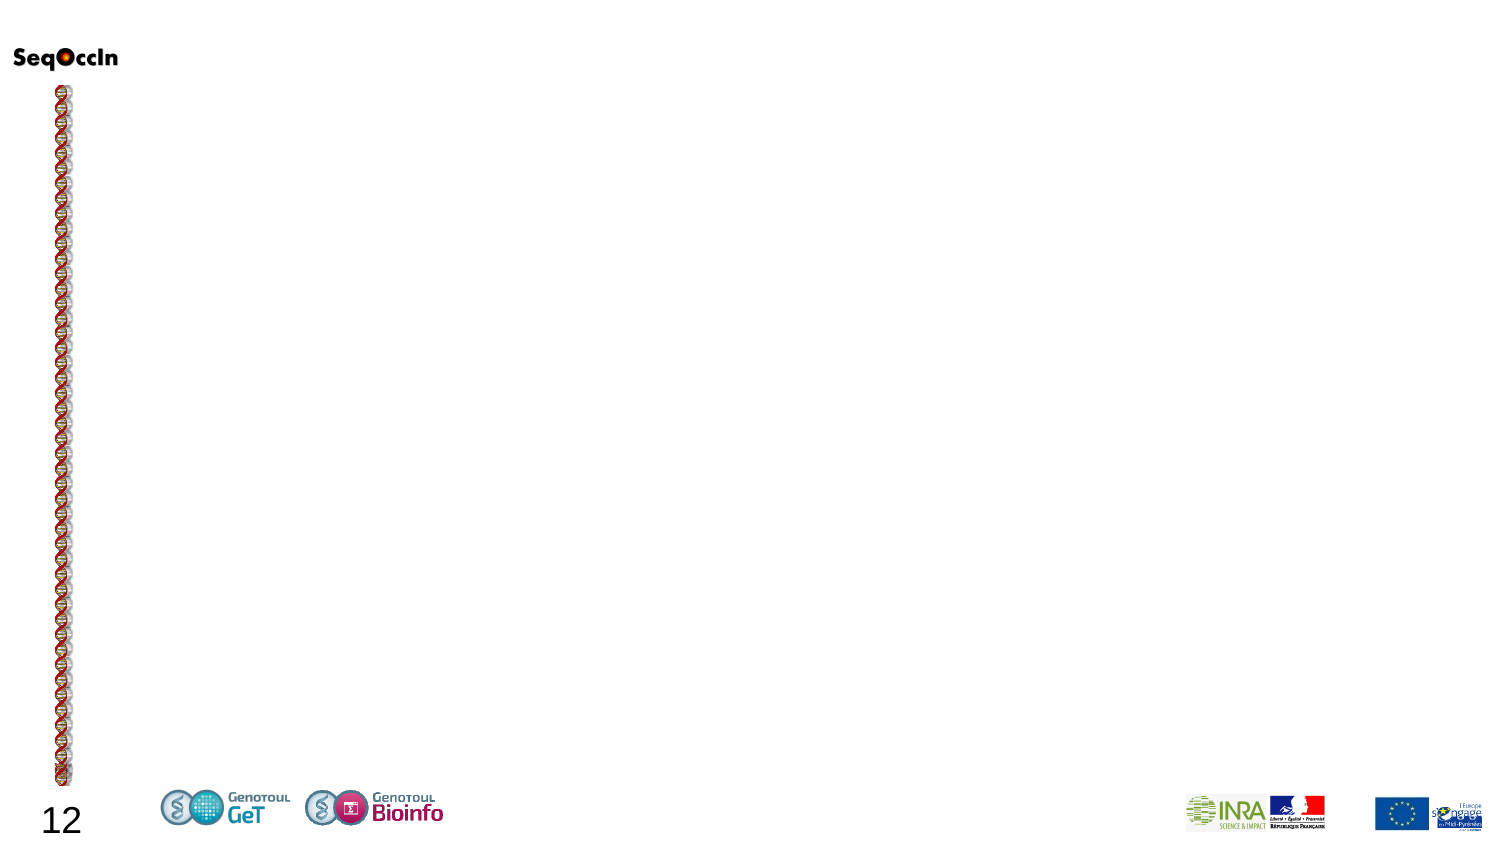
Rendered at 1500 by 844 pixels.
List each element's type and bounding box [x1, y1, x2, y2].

picture [300, 785, 448, 830]
picture [1270, 795, 1325, 829]
picture [156, 785, 294, 830]
picture [1185, 794, 1267, 832]
picture [9, 43, 122, 74]
picture [55, 85, 68, 786]
picture [1374, 796, 1487, 834]
